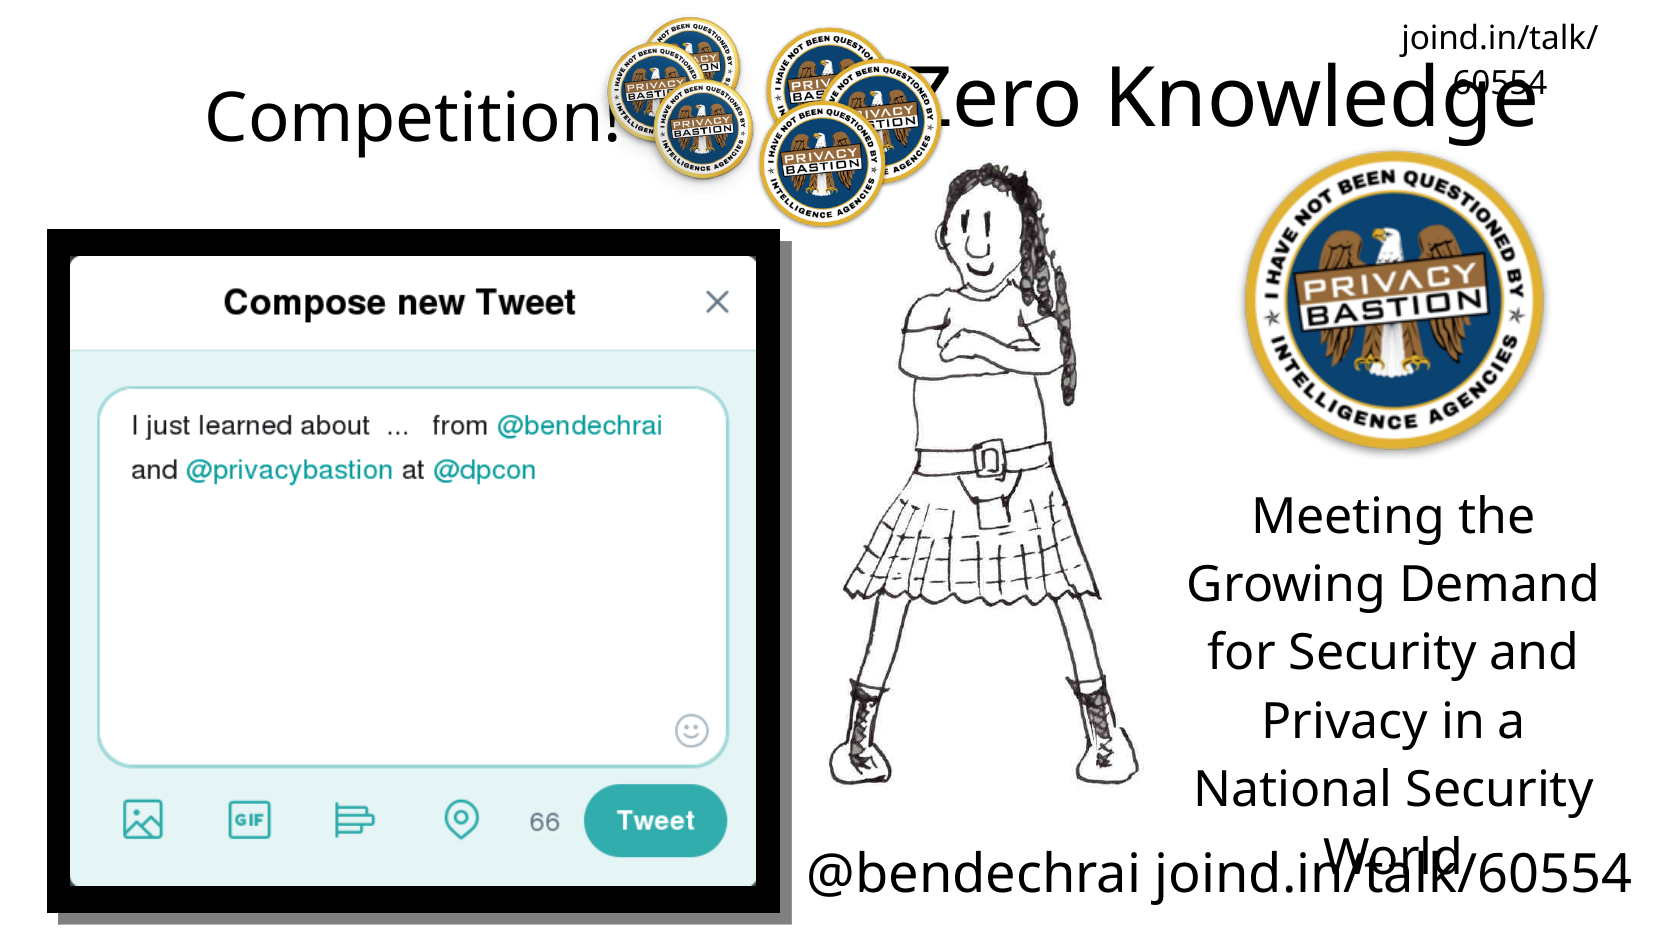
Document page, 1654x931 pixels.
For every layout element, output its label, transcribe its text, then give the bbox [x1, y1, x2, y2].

text_box [47, 229, 780, 913]
picture [814, 237, 1158, 792]
title Competition! [0, 37, 636, 193]
picture [1235, 141, 1553, 459]
picture [590, 0, 945, 230]
text_box Zero Knowledge [814, 30, 1630, 237]
picture [70, 256, 756, 886]
text_box @bendechrai [791, 826, 1158, 915]
text_box Meeting the Growing Demand for Security and Privacy in a National Security World [1169, 472, 1619, 826]
text_box joind.in/talk/60554 [1127, 826, 1654, 927]
